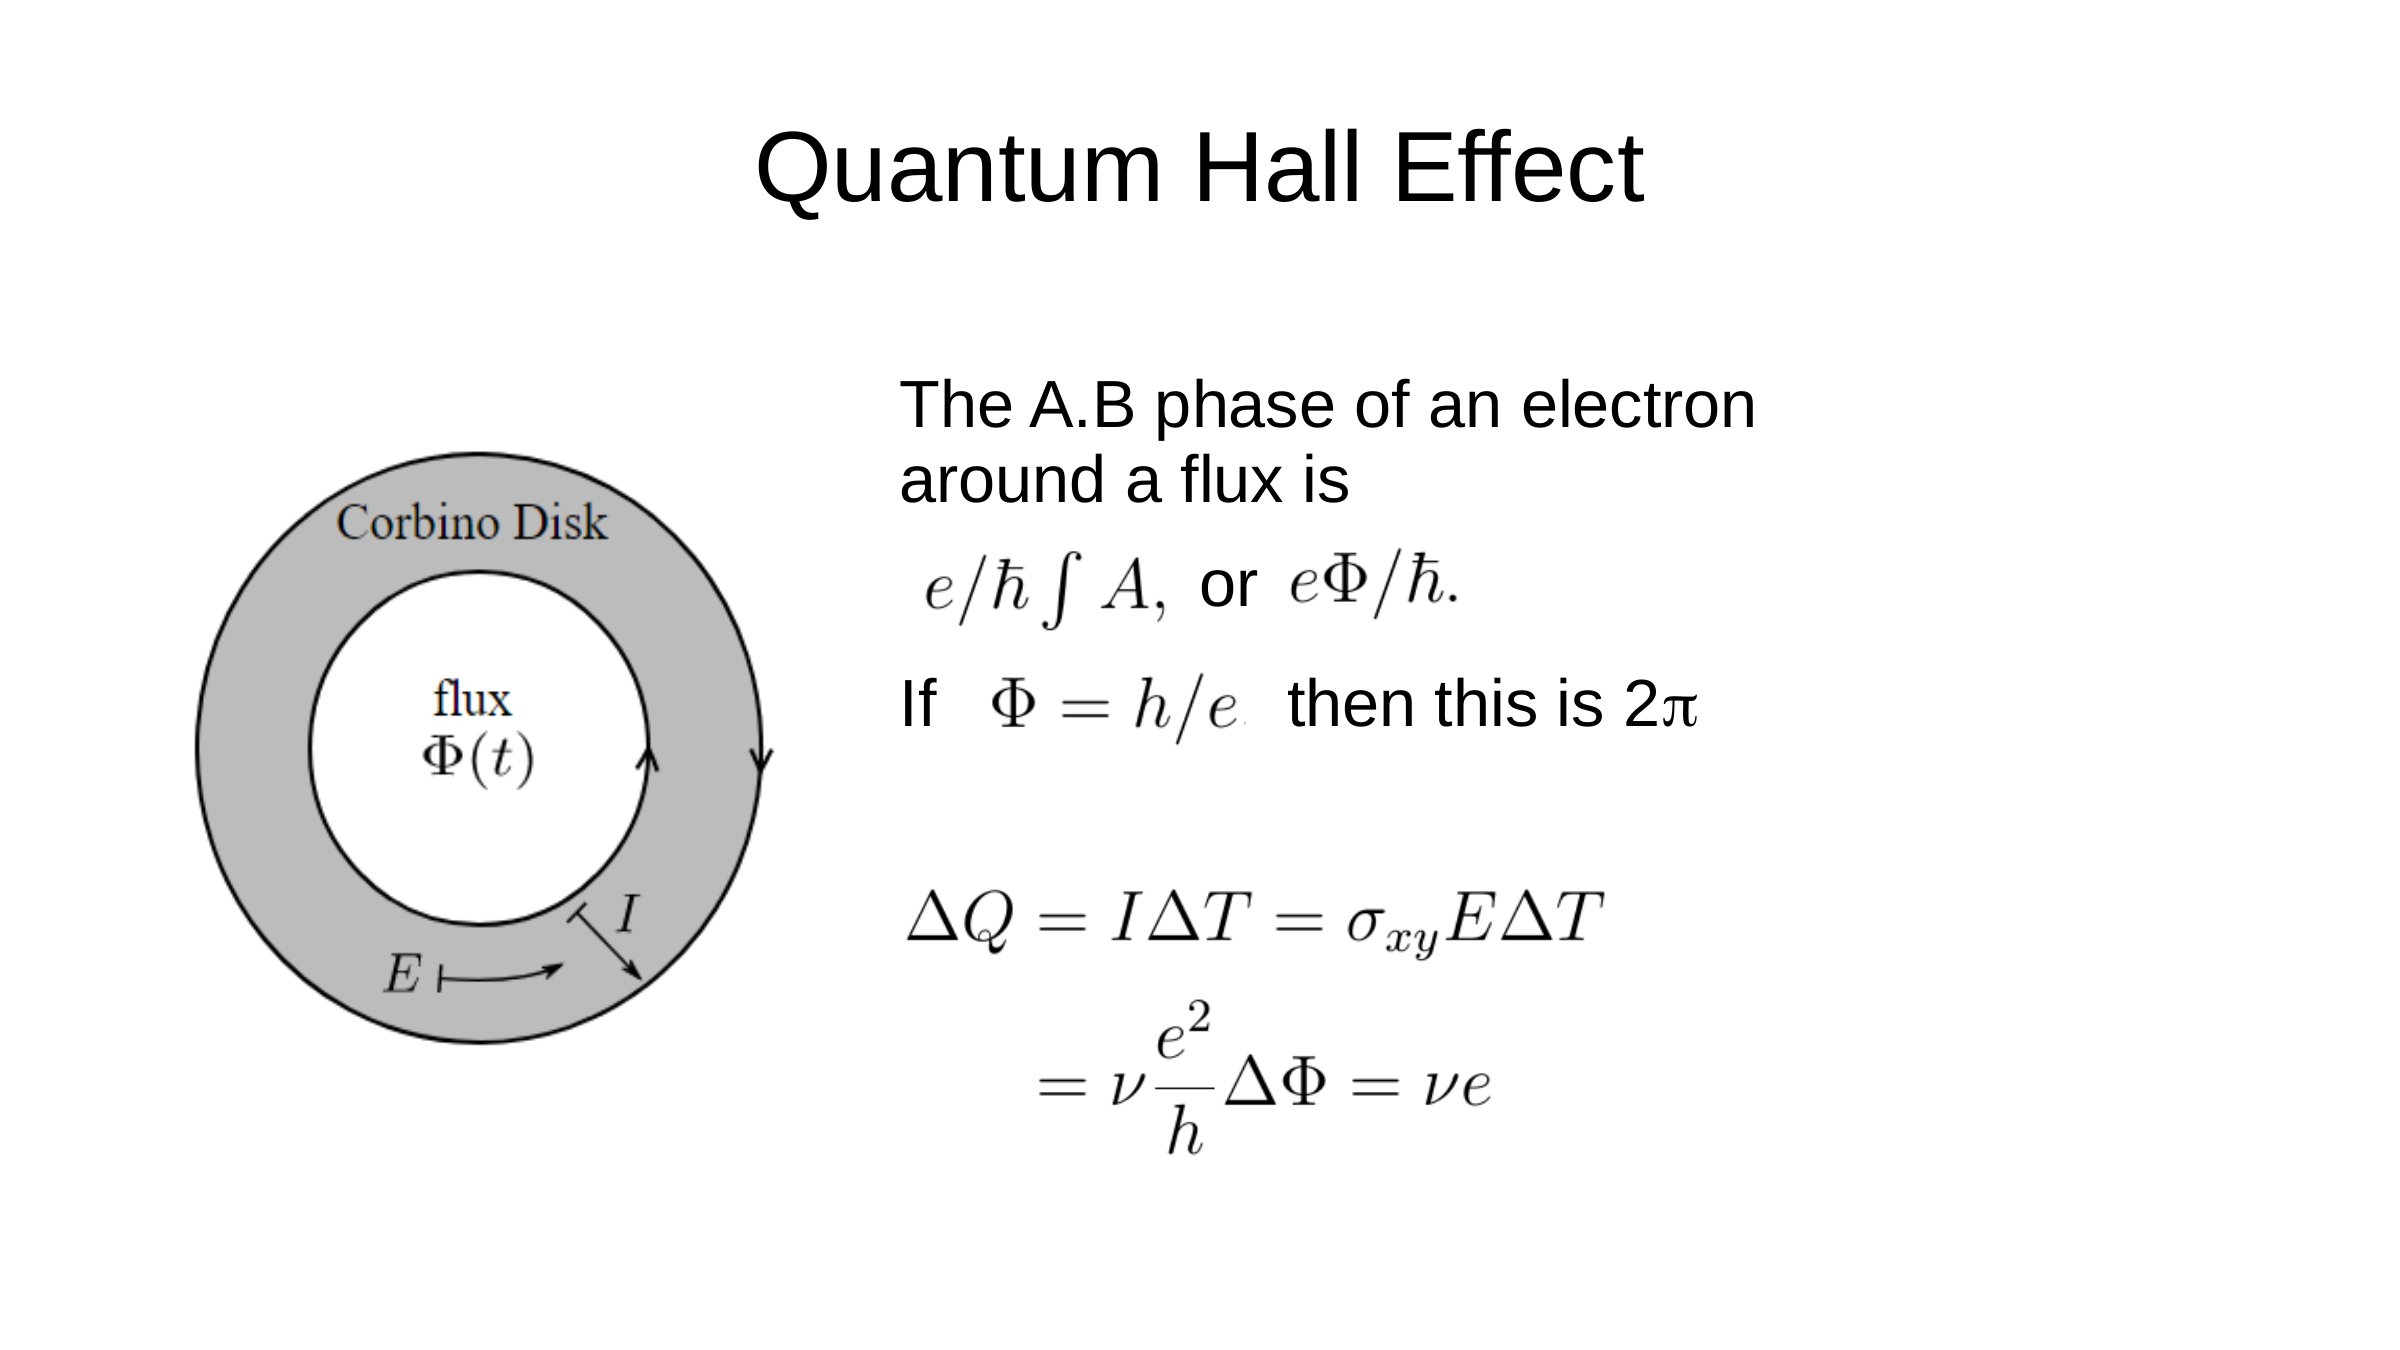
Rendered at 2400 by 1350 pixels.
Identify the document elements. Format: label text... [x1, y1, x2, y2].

picture [915, 528, 1178, 643]
picture [1281, 531, 1471, 627]
title Quantum Hall Effect [120, 53, 2280, 280]
picture [977, 659, 1246, 754]
text_box or [1185, 538, 1636, 628]
picture [135, 411, 841, 1066]
text_box The A.B phase of an electron around a flux is If then this is 2p [885, 360, 1786, 828]
picture [872, 854, 1636, 1182]
